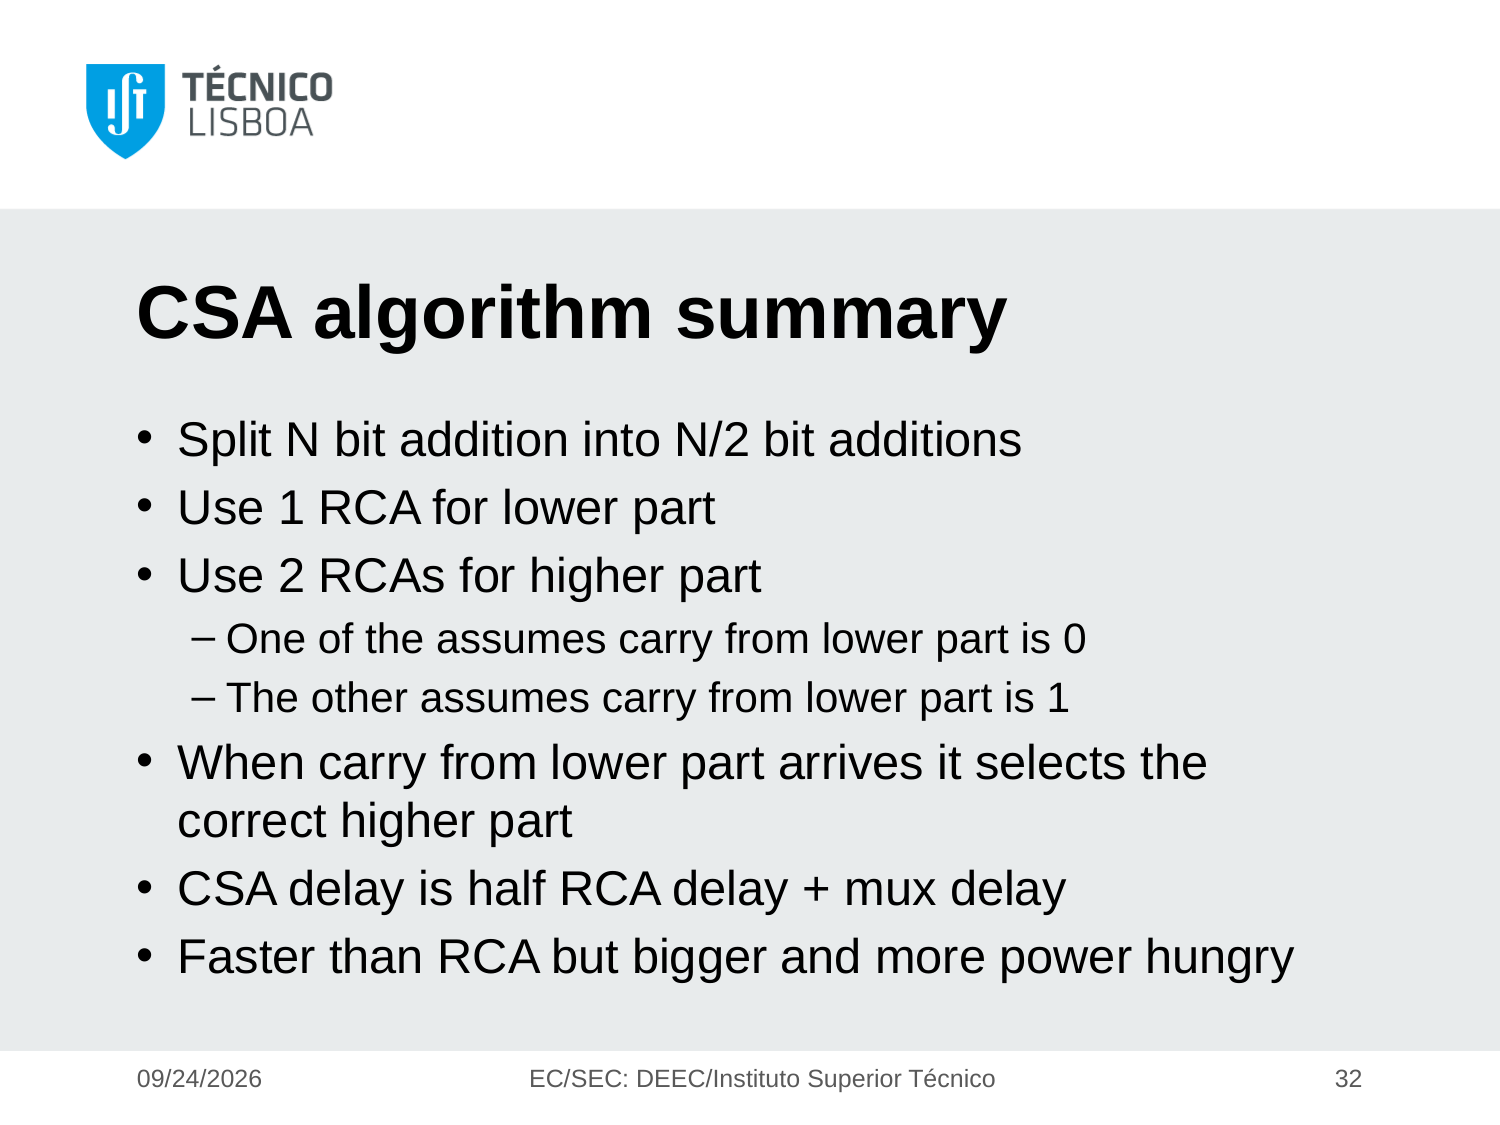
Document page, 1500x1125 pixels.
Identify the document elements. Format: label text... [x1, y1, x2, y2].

list Split N bit addition into N/2 bit additions Use 1 RCA for lower part Use 2 RCAs for higher part One of the assumes carry from lower part is 0 The other assumes carry from lower part is 1 When carry from lower part arrives it selects the correct higher part CSA delay is half RCA delay + mux delay Faster than RCA but bigger and more power hungry [121, 400, 1378, 1005]
title CSA algorithm summary [121, 237, 1378, 381]
picture [0, 0, 1500, 1125]
footer EC/SEC: DEEC/Instituto Superior Técnico [512, 1052, 1021, 1103]
slide_number 10/09/2018 [121, 1052, 425, 1103]
slide_number 1 [1077, 1052, 1378, 1103]
